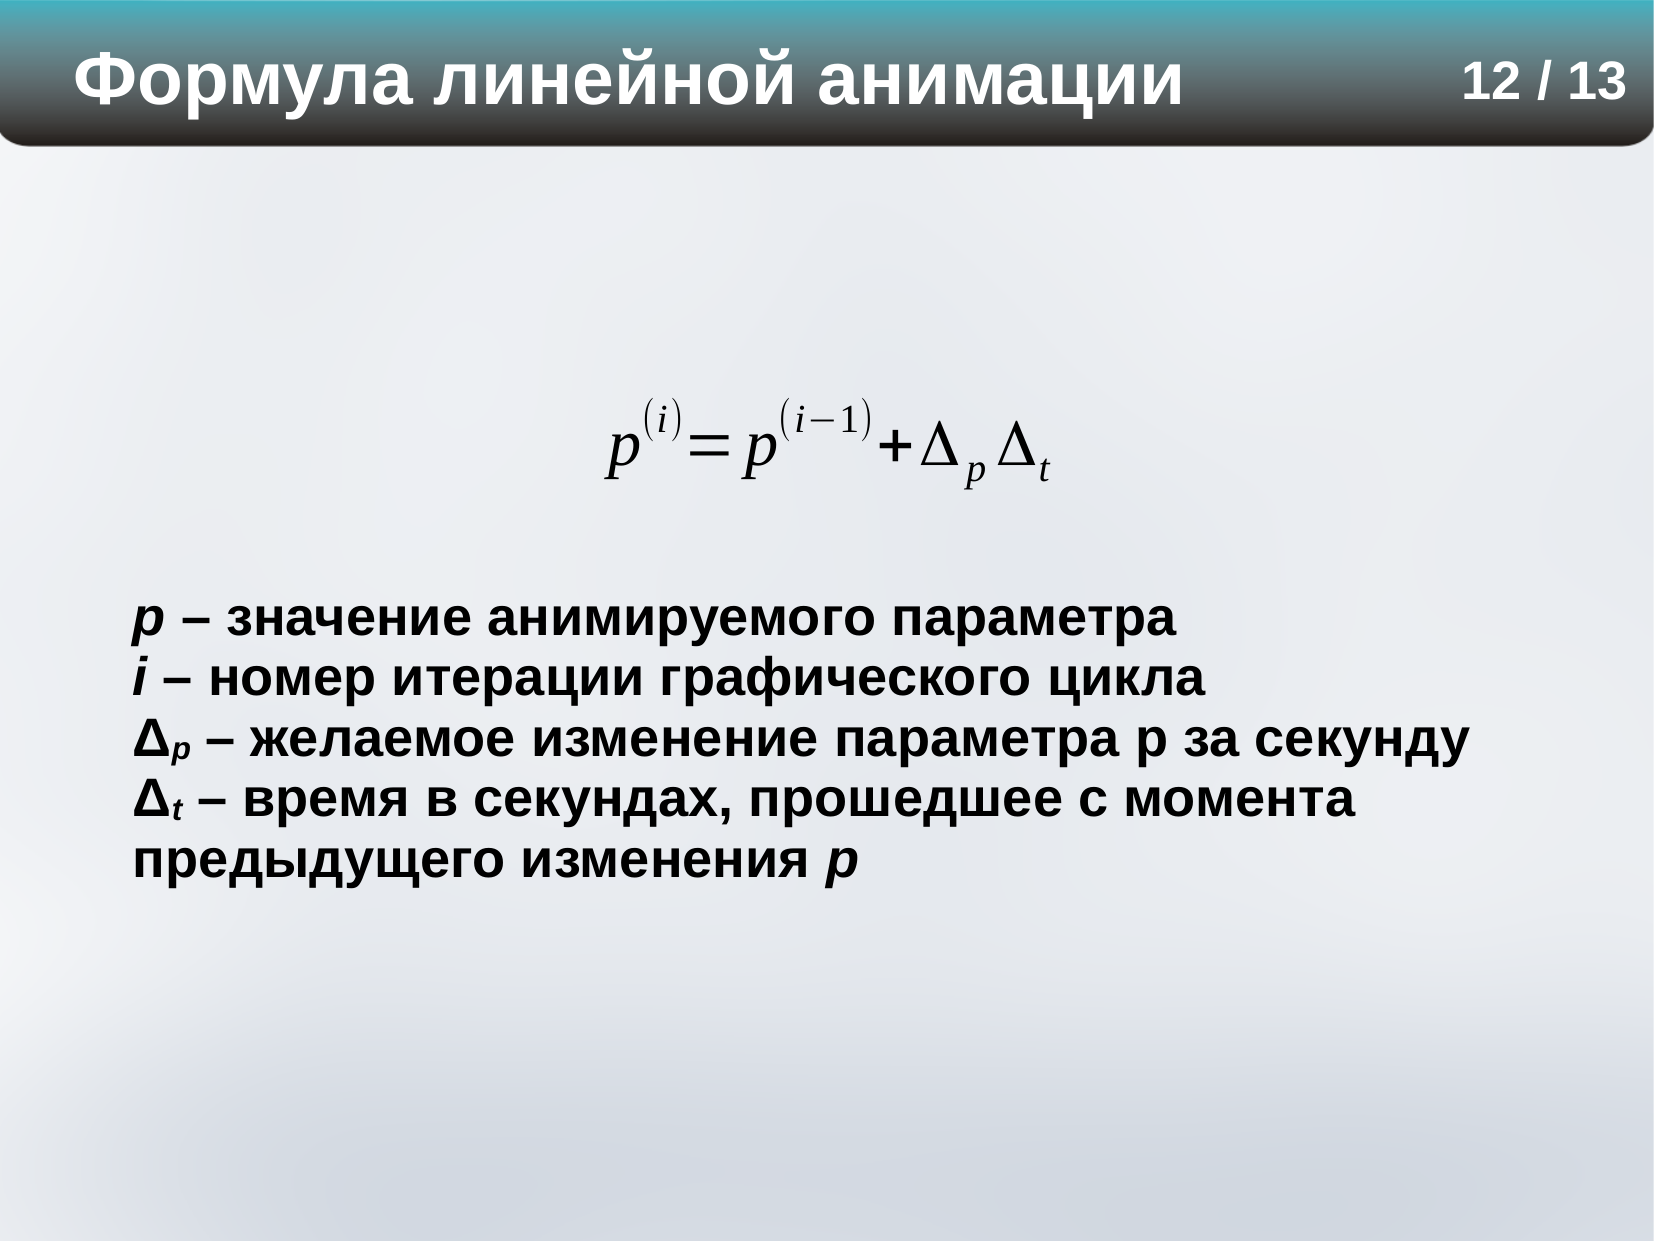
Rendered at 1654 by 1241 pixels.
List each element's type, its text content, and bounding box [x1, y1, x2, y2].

text_box <number> / 13 [1446, 42, 1654, 179]
chart [595, 395, 1059, 490]
text_box p – значение анимируемого параметра i – номер итерации графического цикла Δp – желаемое изменение параметра p за секунду Δt – время в секундах, прошедшее с момента предыдущего изменения p [118, 578, 1536, 933]
picture [0, 0, 1654, 1241]
text_box Формула линейной анимации [59, 29, 1241, 129]
